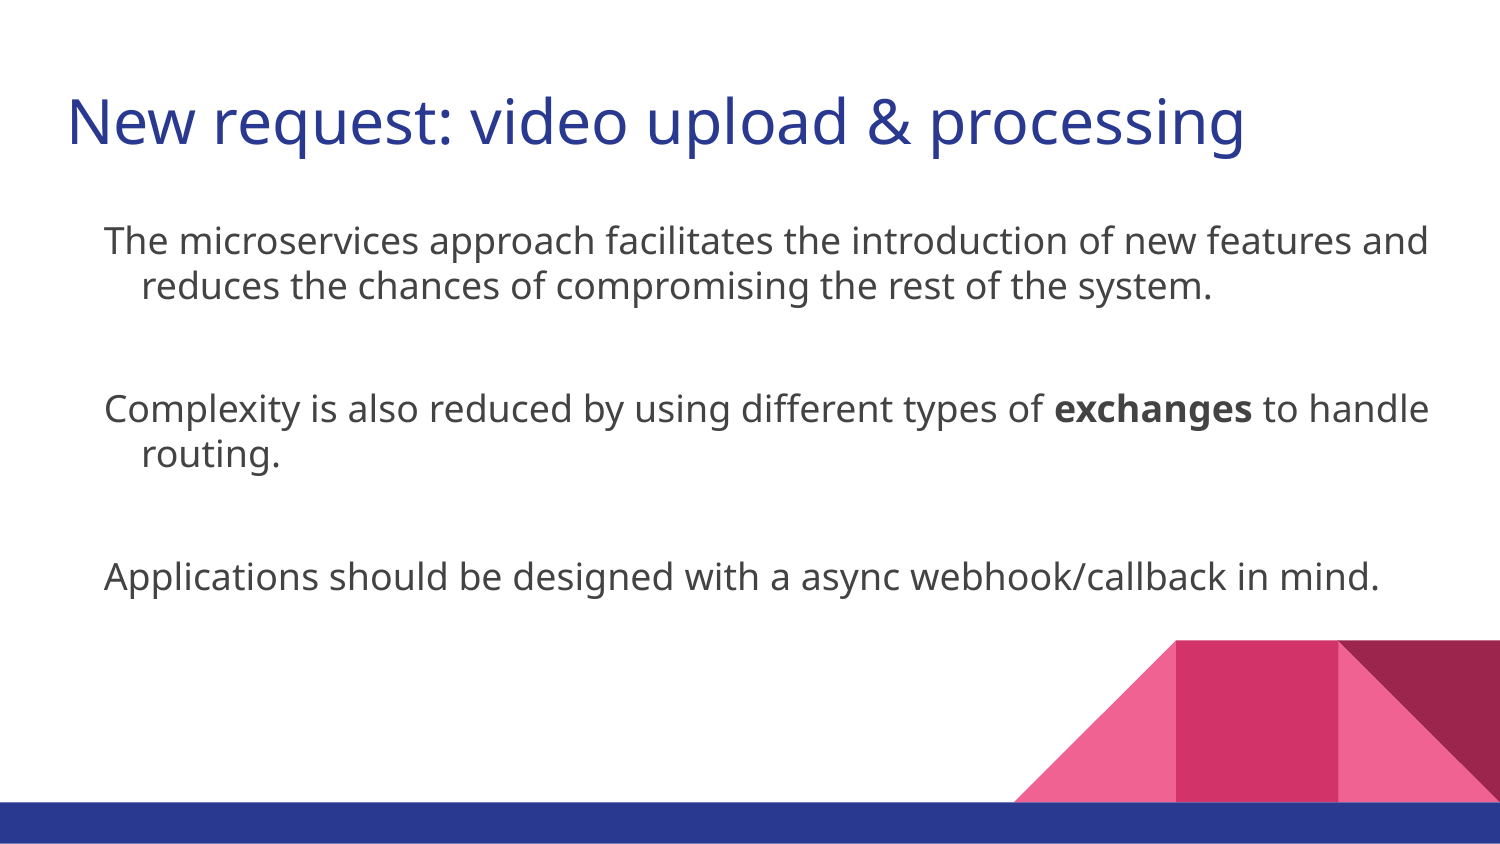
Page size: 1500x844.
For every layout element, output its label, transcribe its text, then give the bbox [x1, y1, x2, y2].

list The microservices approach facilitates the introduction of new features and reduces the chances of compromising the rest of the system. Complexity is also reduced by using different types of exchanges to handle routing. Applications should be designed with a async webhook/callback in mind. [51, 201, 1449, 750]
title New request: video upload & processing [51, 67, 1449, 167]
